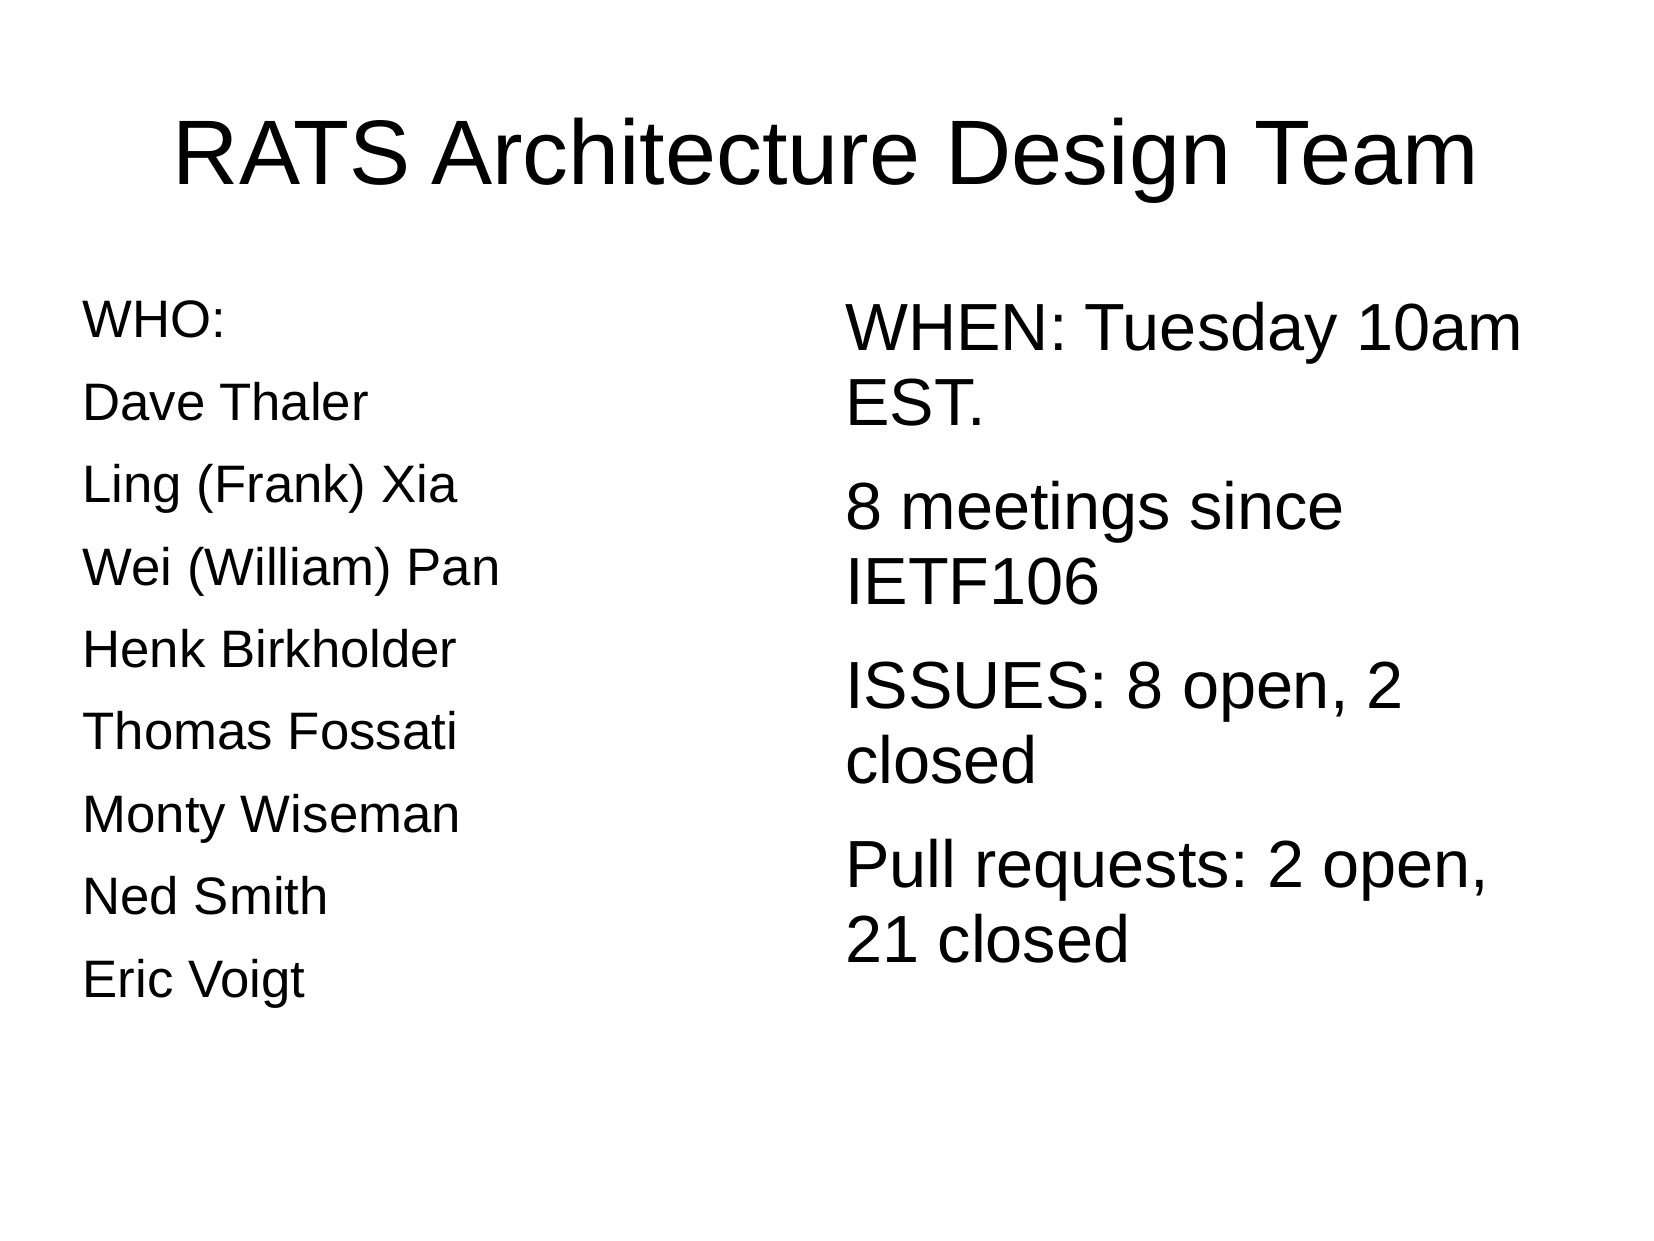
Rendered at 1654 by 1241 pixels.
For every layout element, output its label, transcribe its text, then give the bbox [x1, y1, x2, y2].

title RATS Architecture Design Team [82, 49, 1571, 257]
list WHEN: Tuesday 10am EST. 8 meetings since IETF106 ISSUES: 8 open, 2 closed Pull requests: 2 open, 21 closed [845, 290, 1572, 1010]
list WHO: Dave Thaler Ling (Frank) Xia Wei (William) Pan Henk Birkholder Thomas Fossati Monty Wiseman Ned Smith Eric Voigt [82, 290, 809, 1010]
